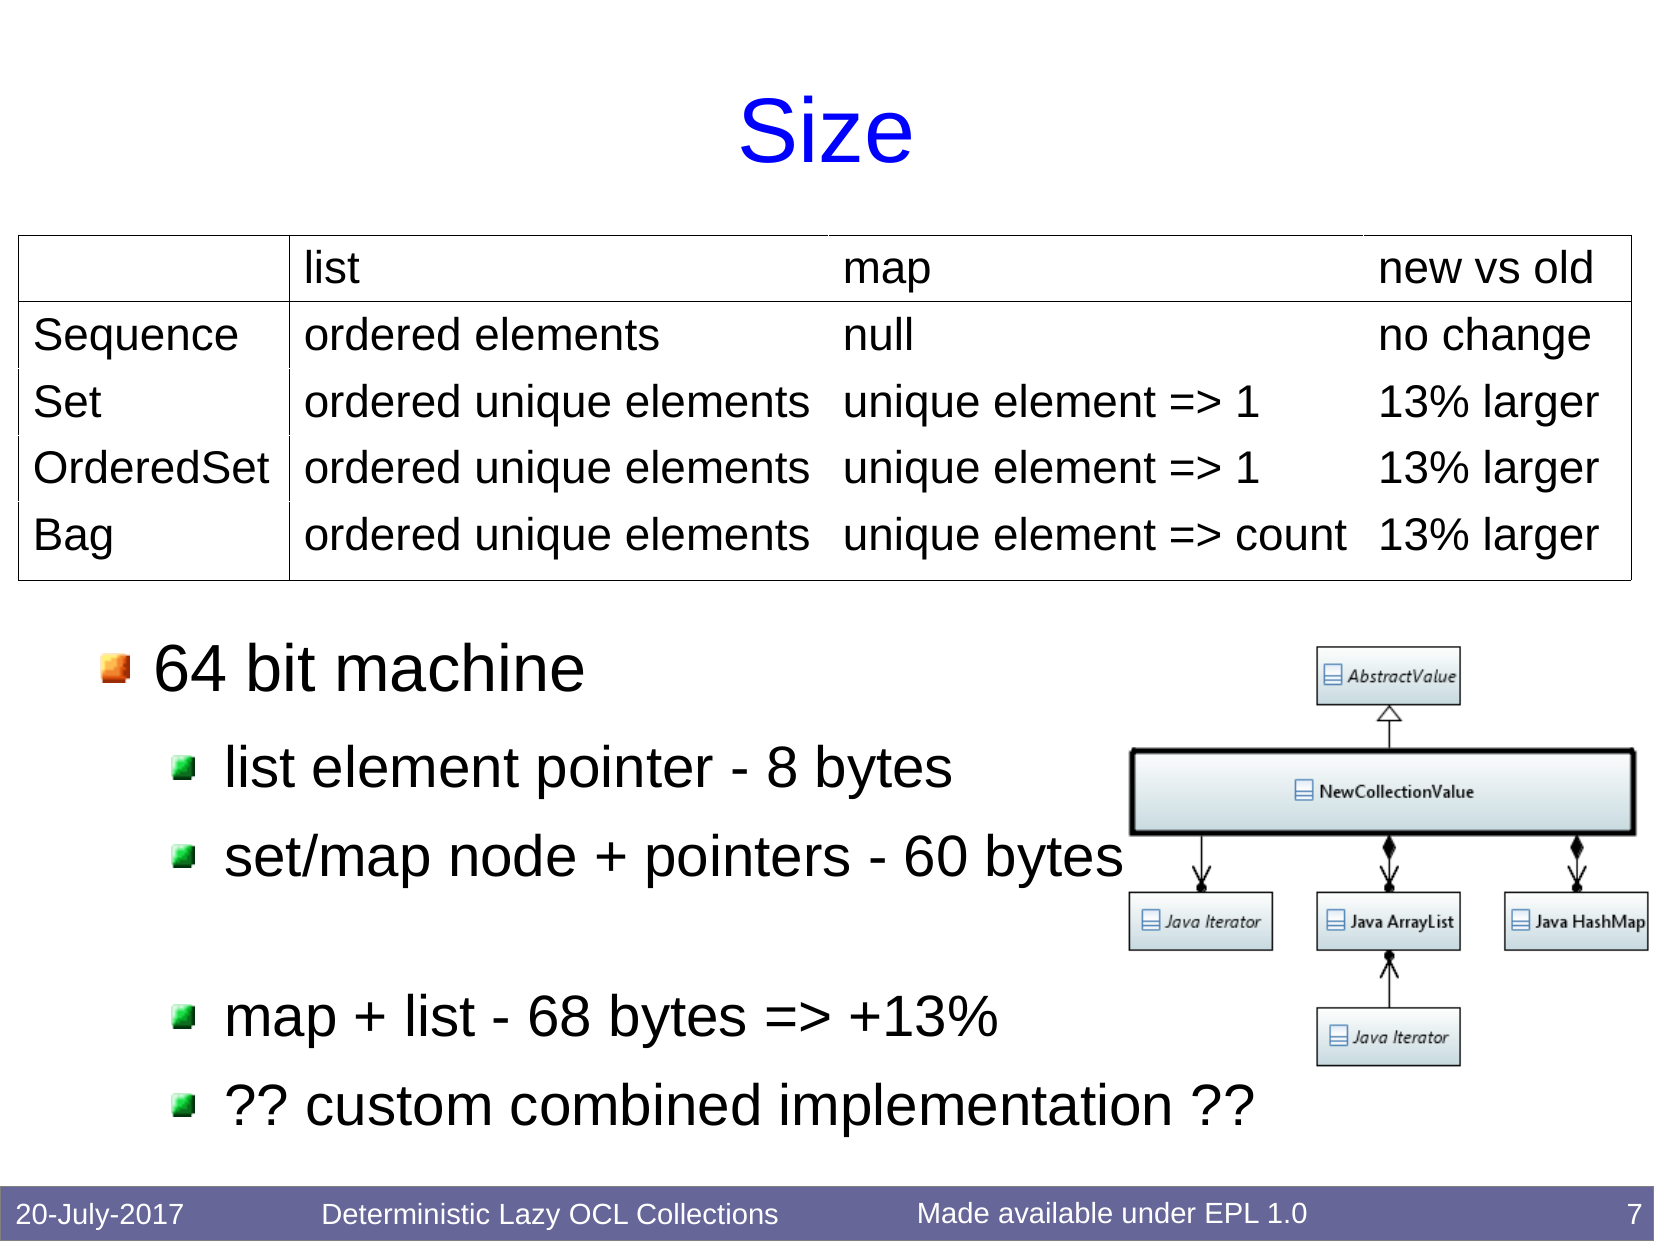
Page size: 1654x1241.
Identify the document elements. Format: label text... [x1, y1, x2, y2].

table_header new vs old [1364, 236, 1631, 301]
table_header [19, 236, 289, 301]
table_cell ordered unique elements [290, 369, 828, 435]
table_cell ordered elements [290, 302, 828, 368]
table_cell 13% larger [1364, 502, 1631, 580]
table_cell 13% larger [1364, 369, 1631, 435]
picture [1571, 632, 1654, 1081]
list 64 bit machine list element pointer - 8 bytes set/map node + pointers - 60 bytes map + list - 68 bytes => +13% ?? custom combined implementation ?? [82, 630, 1571, 1095]
table_cell unique element => count [829, 502, 1363, 580]
table_cell OrderedSet [19, 436, 289, 501]
table_cell null [829, 302, 1363, 368]
table_header list [290, 236, 828, 301]
table_cell unique element => 1 [829, 436, 1363, 501]
table_header map [829, 236, 1363, 301]
table_cell Set [19, 369, 289, 435]
title Size [81, 27, 1572, 235]
table_cell unique element => 1 [829, 369, 1363, 435]
table_cell Bag [19, 502, 289, 580]
table_cell ordered unique elements [290, 502, 828, 580]
table_cell Sequence [19, 302, 289, 368]
picture [171, 1095, 195, 1117]
table_cell no change [1364, 302, 1631, 368]
table_cell 13% larger [1364, 436, 1631, 501]
table_cell ordered unique elements [290, 436, 828, 501]
